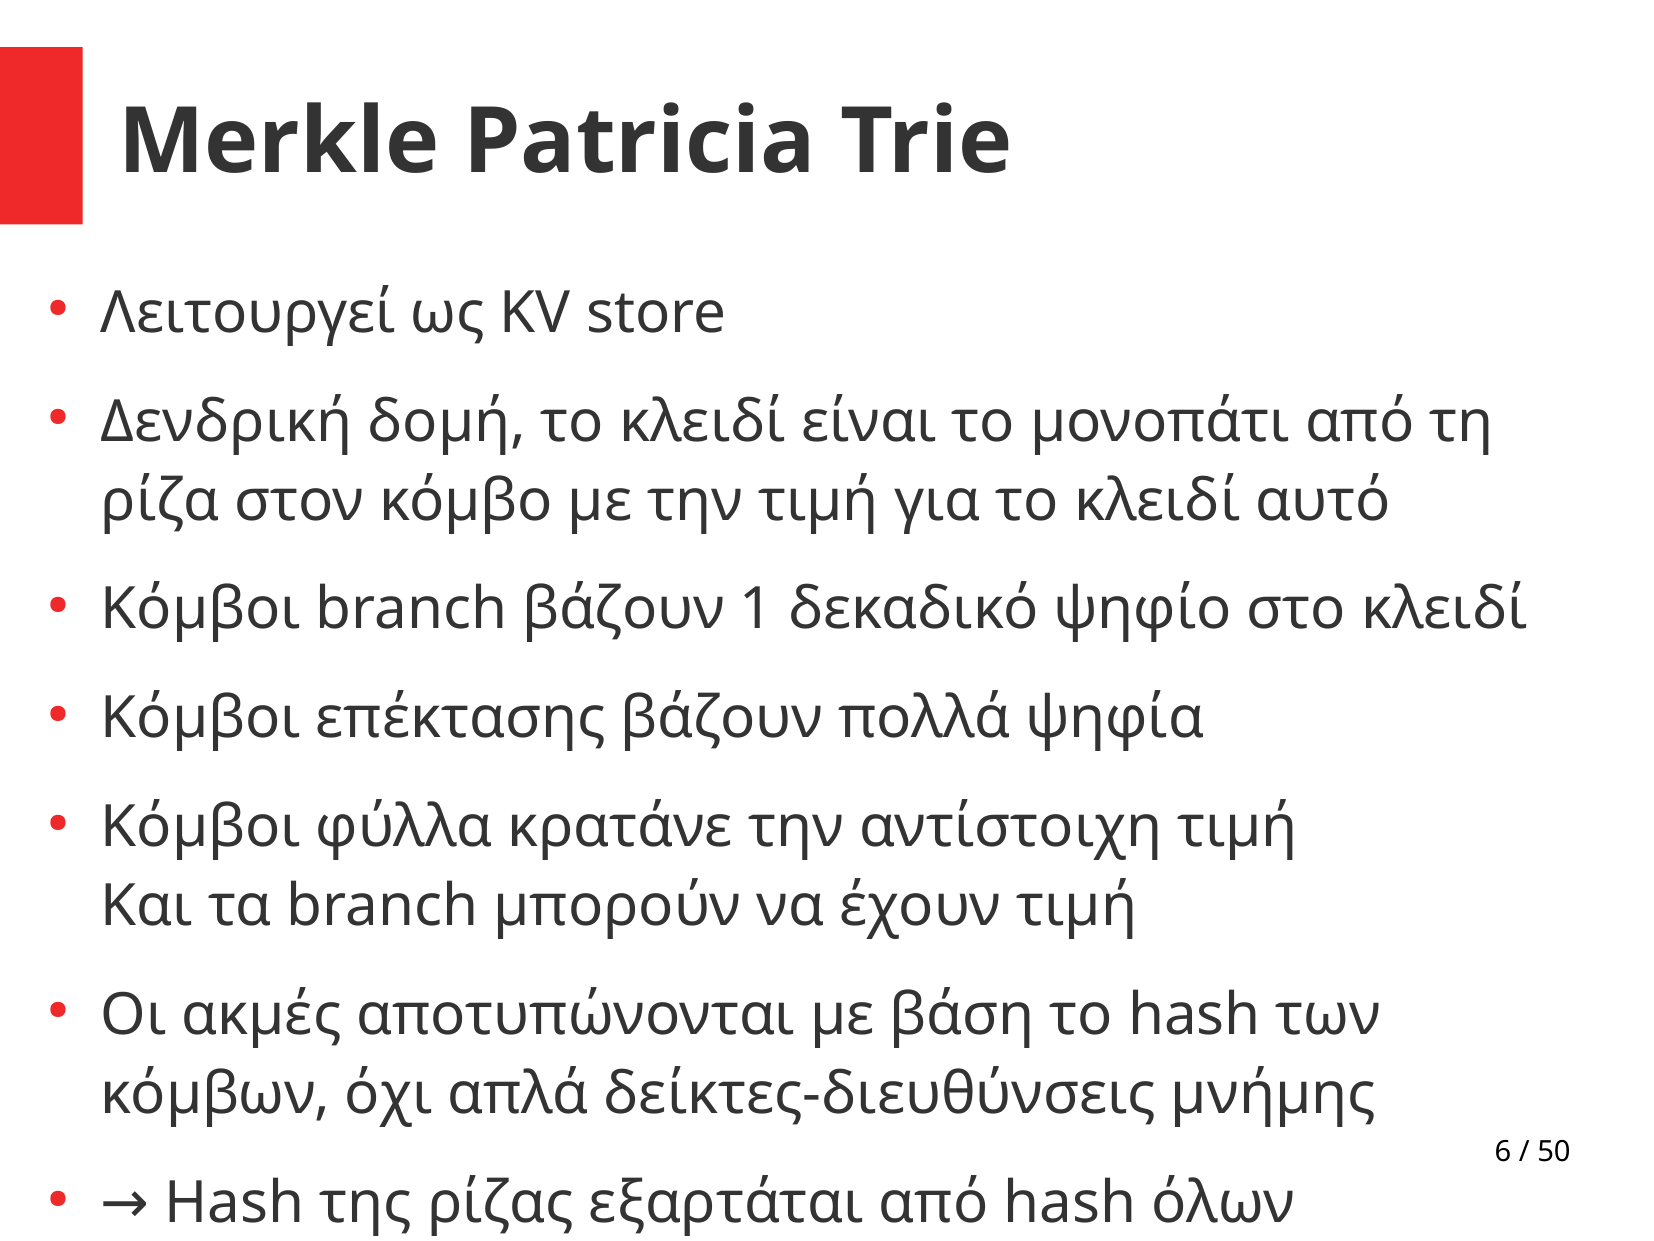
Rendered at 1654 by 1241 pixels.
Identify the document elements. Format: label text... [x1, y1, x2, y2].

title Merkle Patricia Trie [118, 33, 1571, 241]
list Λειτουργεί ως KV store Δενδρική δομή, το κλειδί είναι το μονοπάτι από τη ρίζα στον κόμβο με την τιμή για το κλειδί αυτό Κόμβοι branch βάζουν 1 δεκαδικό ψηφίο στο κλειδί Κόμβοι επέκτασης βάζουν πολλά ψηφία Κόμβοι φύλλα κρατάνε την αντίστοιχη τιμή Και τα branch μπορούν να έχουν τιμή Οι ακμές αποτυπώνονται με βάση το hash των κόμβων, όχι απλά δείκτες-διευθύνσεις μνήμης → Hash της ρίζας εξαρτάται από hash όλων [30, 270, 1621, 1096]
